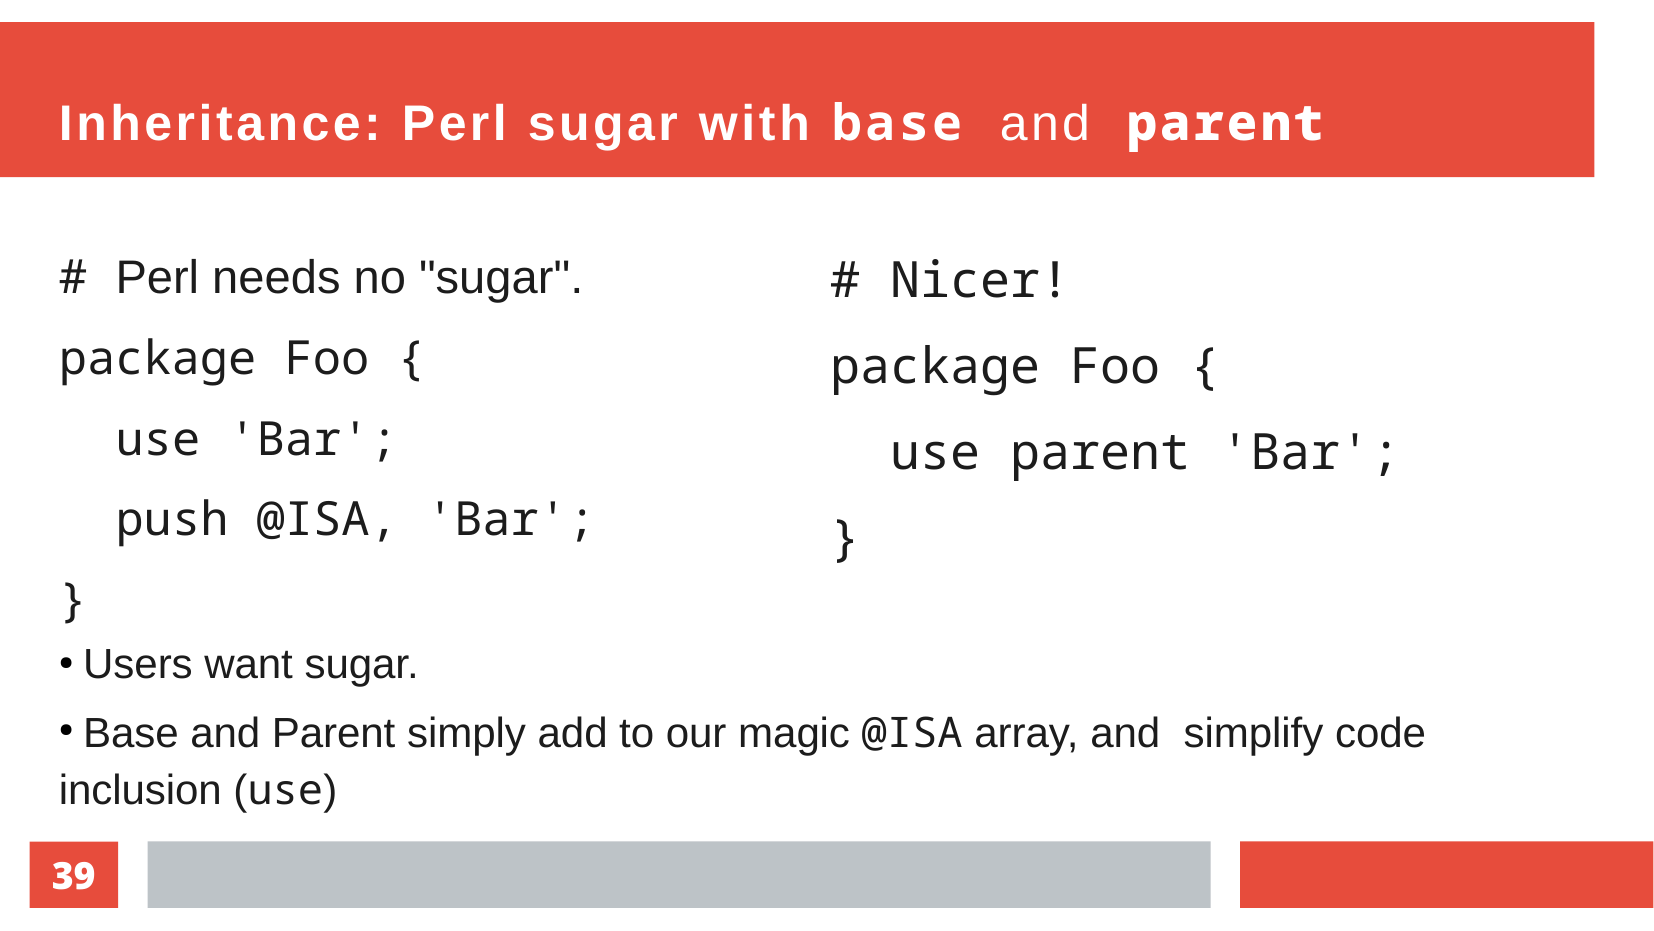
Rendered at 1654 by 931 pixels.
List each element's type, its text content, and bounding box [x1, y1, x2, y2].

list # Nicer! package Foo { use parent 'Bar'; } [830, 243, 1566, 623]
list # Perl needs no "sugar". package Foo { use 'Bar'; push @ISA, 'Bar'; } [59, 243, 794, 633]
list Users want sugar. Base and Parent simply add to our magic @ISA array, and simplify code inclusion (use) [59, 640, 1565, 819]
title Inheritance: Perl sugar with base and parent [59, 44, 1595, 156]
